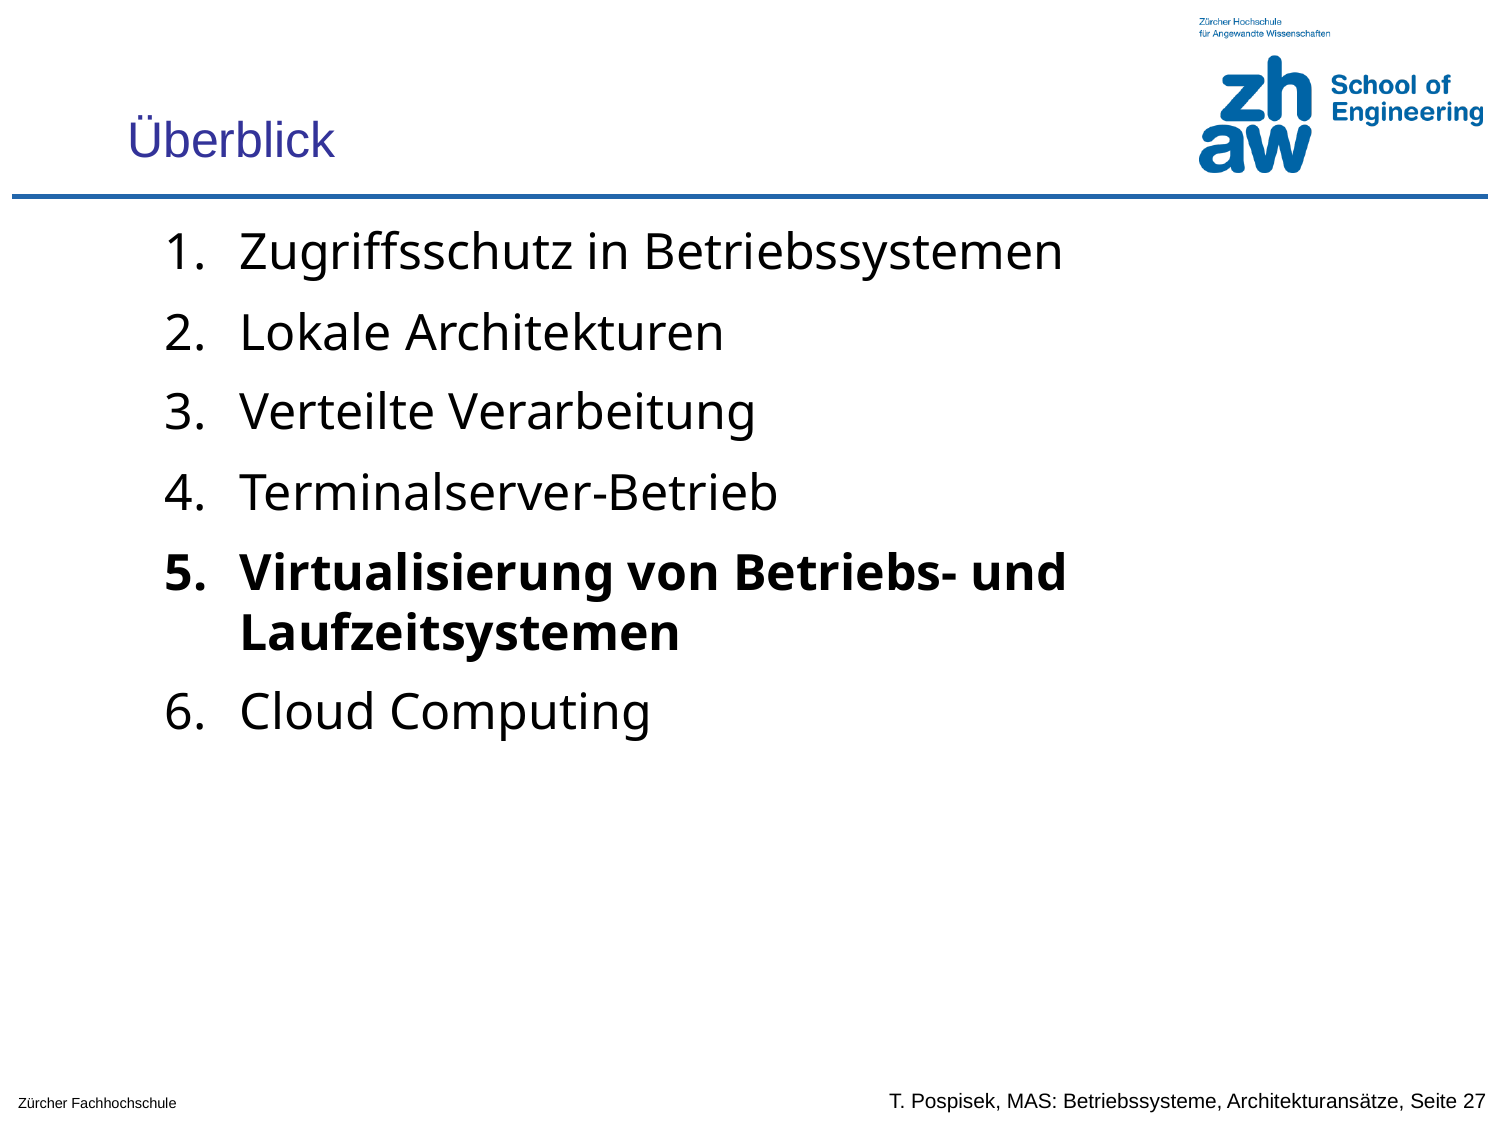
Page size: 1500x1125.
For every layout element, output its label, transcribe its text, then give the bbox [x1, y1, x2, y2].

picture [1199, 18, 1483, 173]
title Überblick [112, 50, 1391, 175]
text_box Zugriffsschutz in Betriebssystemen Lokale Architekturen Verteilte Verarbeitung Terminalserver-Betrieb Virtualisierung von Betriebs- und Laufzeitsystemen Cloud Computing [150, 212, 1365, 988]
